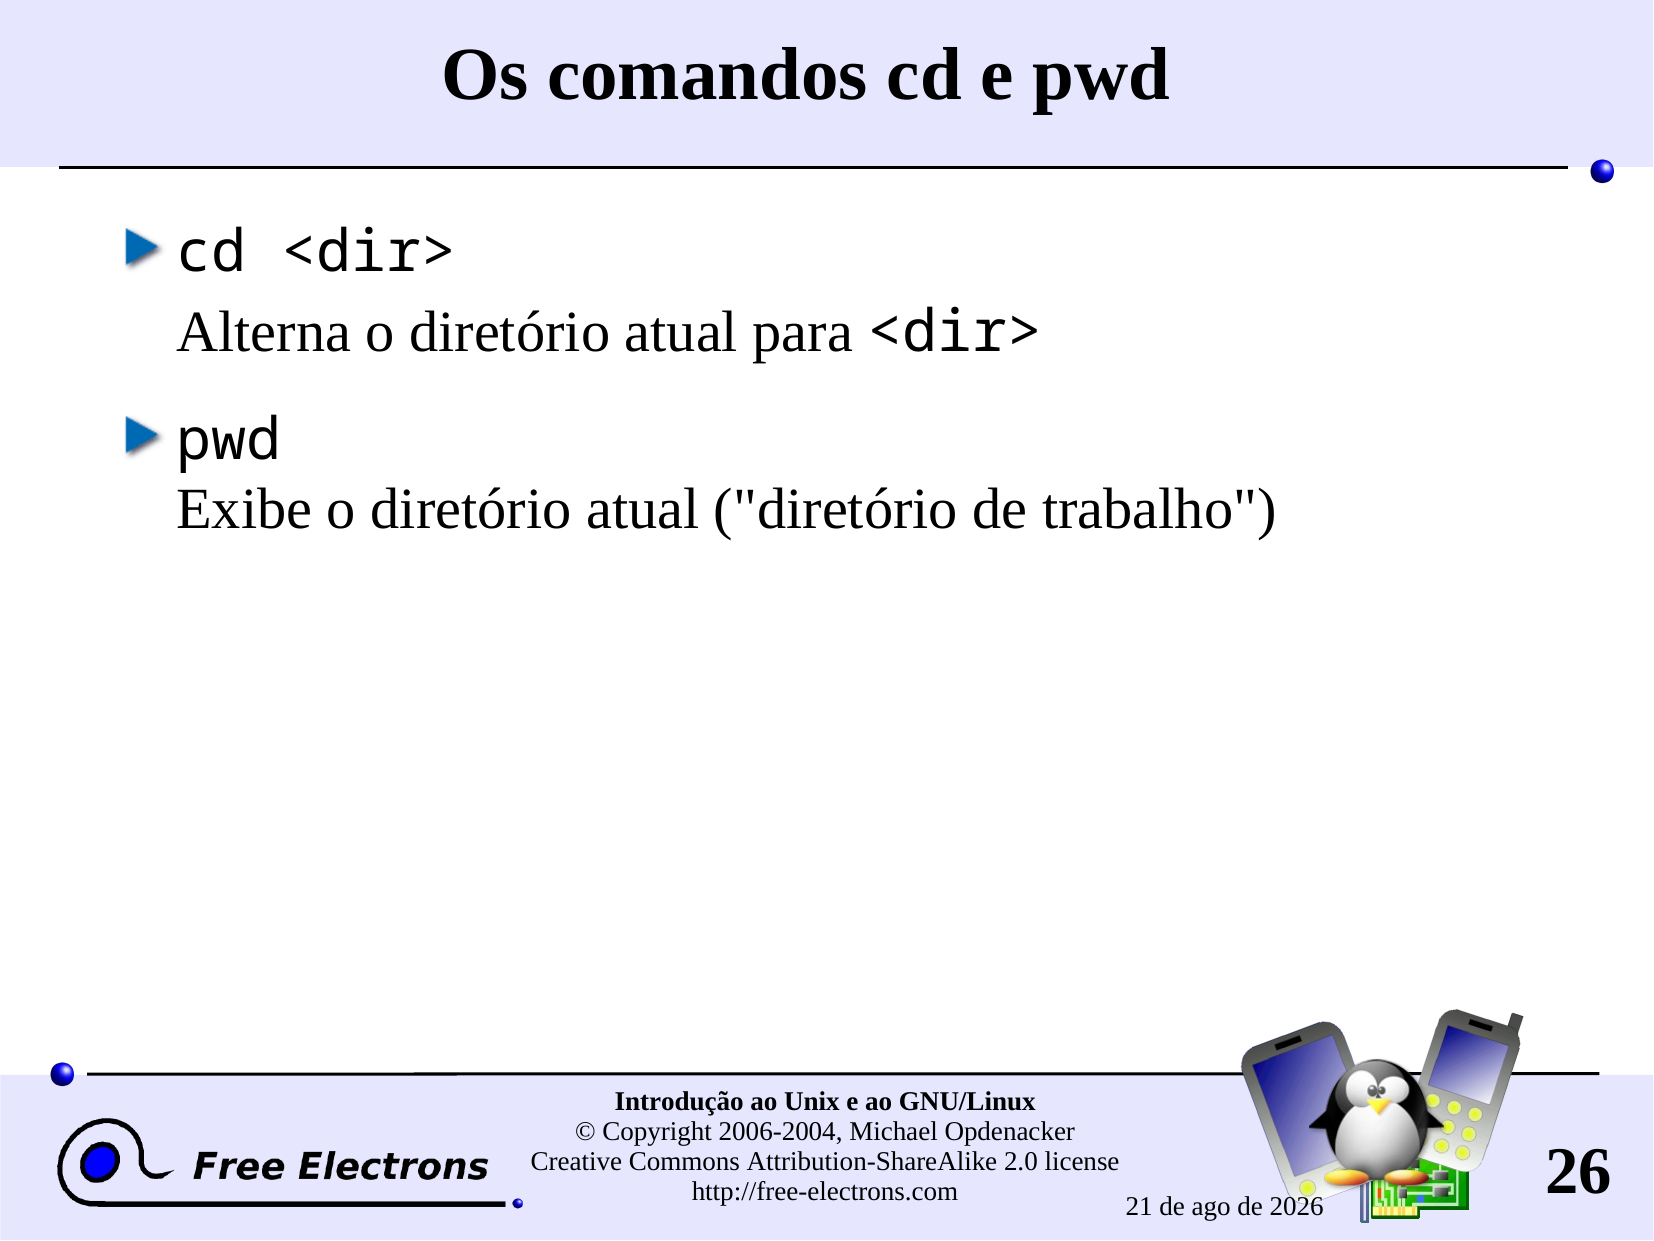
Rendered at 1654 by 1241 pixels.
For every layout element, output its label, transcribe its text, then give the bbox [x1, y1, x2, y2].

picture [1229, 1007, 1538, 1241]
title Os comandos cd e pwd [60, 12, 1551, 138]
list cd <dir> Alterna o diretório atual para <dir> pwd Exibe o diretório atual ("diretório de trabalho") [105, 209, 1518, 1060]
picture [1286, 1198, 1293, 1214]
picture [50, 1107, 527, 1216]
